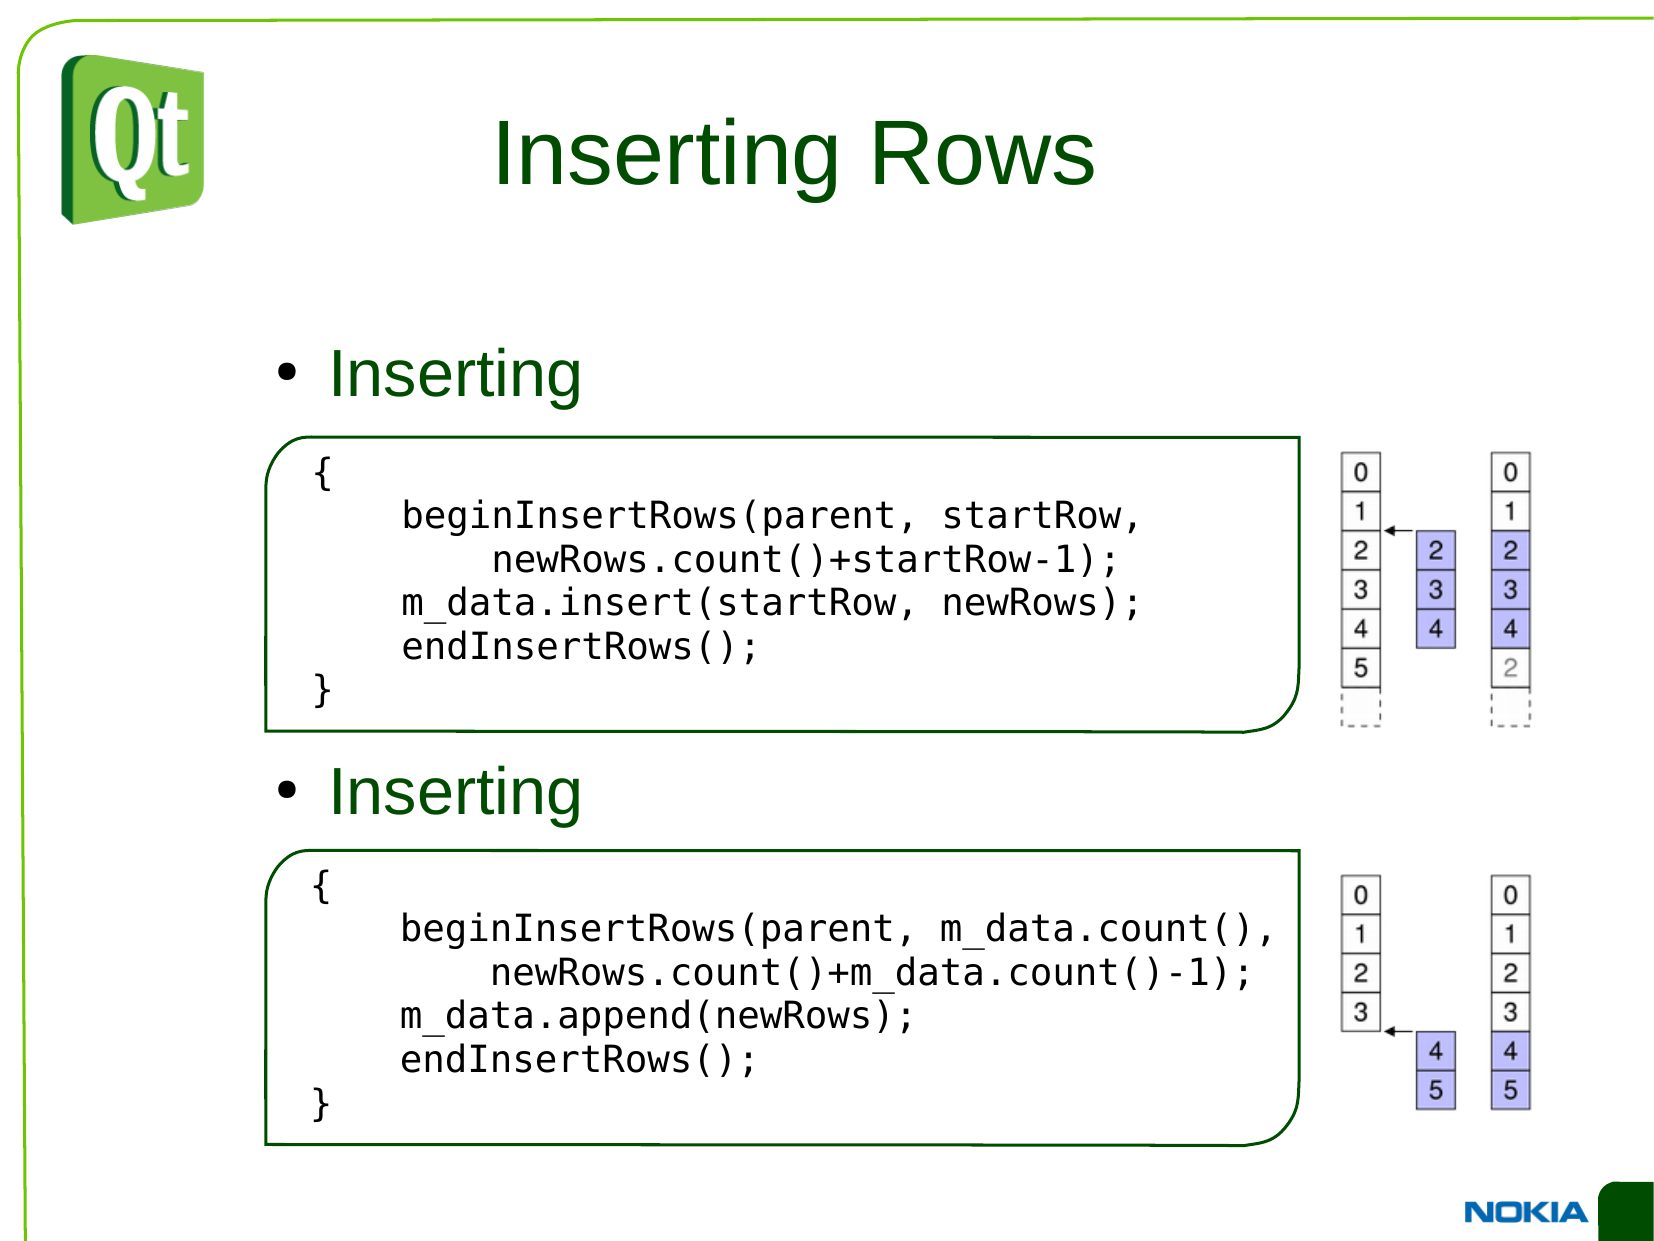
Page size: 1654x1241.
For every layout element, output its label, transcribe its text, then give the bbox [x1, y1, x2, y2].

picture [1465, 1201, 1589, 1223]
text_box { beginInsertRows(parent, m_data.count(), newRows.count()+m_data.count()-1); m_data.append(newRows); endInsertRows(); } [295, 856, 1297, 1133]
picture [61, 55, 204, 225]
text_box { beginInsertRows(parent, startRow, newRows.count()+startRow-1); m_data.insert(startRow, newRows); endInsertRows(); } [296, 442, 1184, 719]
list Inserting Inserting [268, 852, 1297, 1141]
list Inserting Inserting [257, 336, 1577, 1141]
picture [1328, 439, 1543, 739]
title Inserting Rows [257, 56, 1333, 250]
text_box { beginInsertRows(parent, m_data.count(), newRows.count()+m_data.count()-1); m_data.append(newRows); endInsertRows(); } [1284, 856, 1319, 1133]
picture [1328, 862, 1543, 1123]
